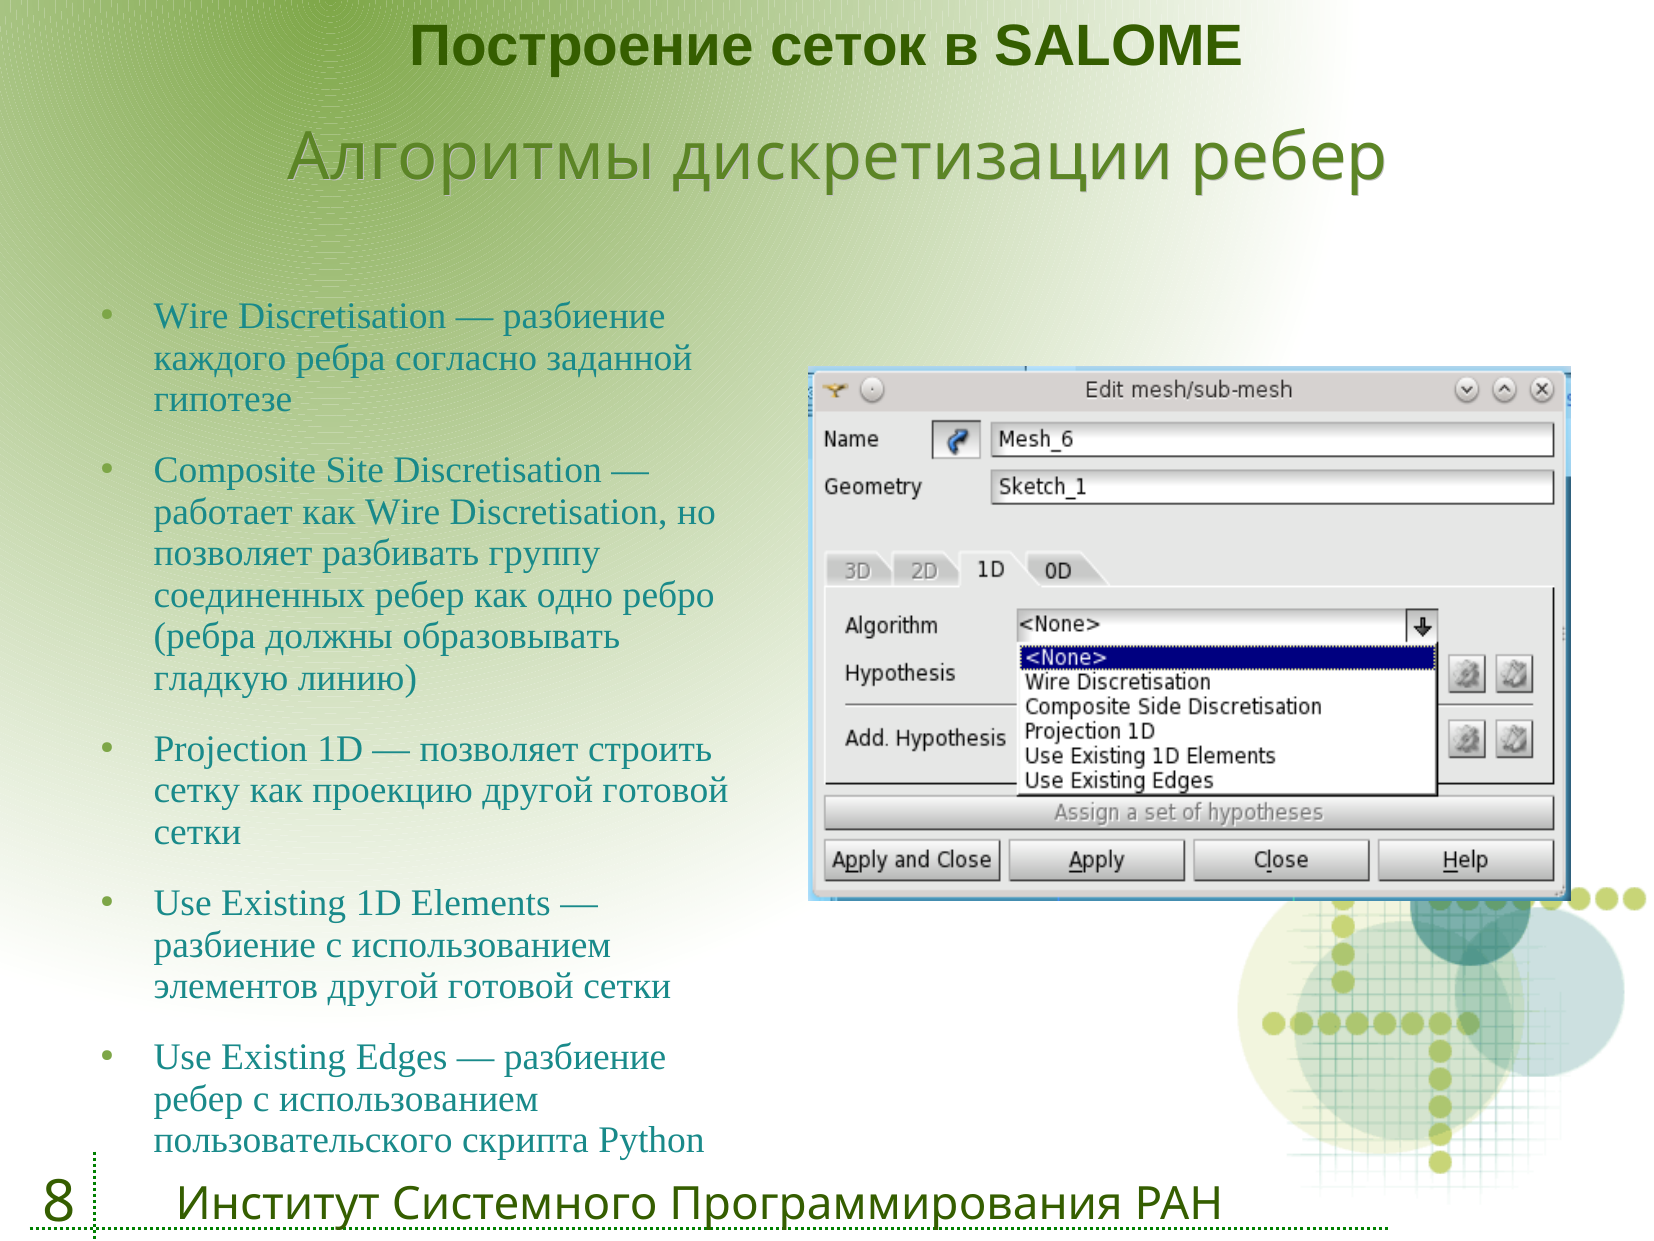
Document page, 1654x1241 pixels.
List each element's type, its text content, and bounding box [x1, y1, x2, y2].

list Wire Discretisation — разбиение каждого ребра согласно заданной гипотезе Composite Site Discretisation — работает как Wire Discretisation, но позволяет разбивать группу соединенных ребер как одно ребро (ребра должны образовывать гладкую линию) Projection 1D — позволяет строить сетку как проекцию другой готовой сетки Use Existing 1D Elements — разбиение с использованием элементов другой готовой сетки Use Existing Edges — разбиение ребер с использованием пользовательского скрипта Python [82, 295, 733, 1161]
title Алгоритмы дискретизации ребер [82, 94, 1595, 213]
picture [808, 366, 1654, 1211]
